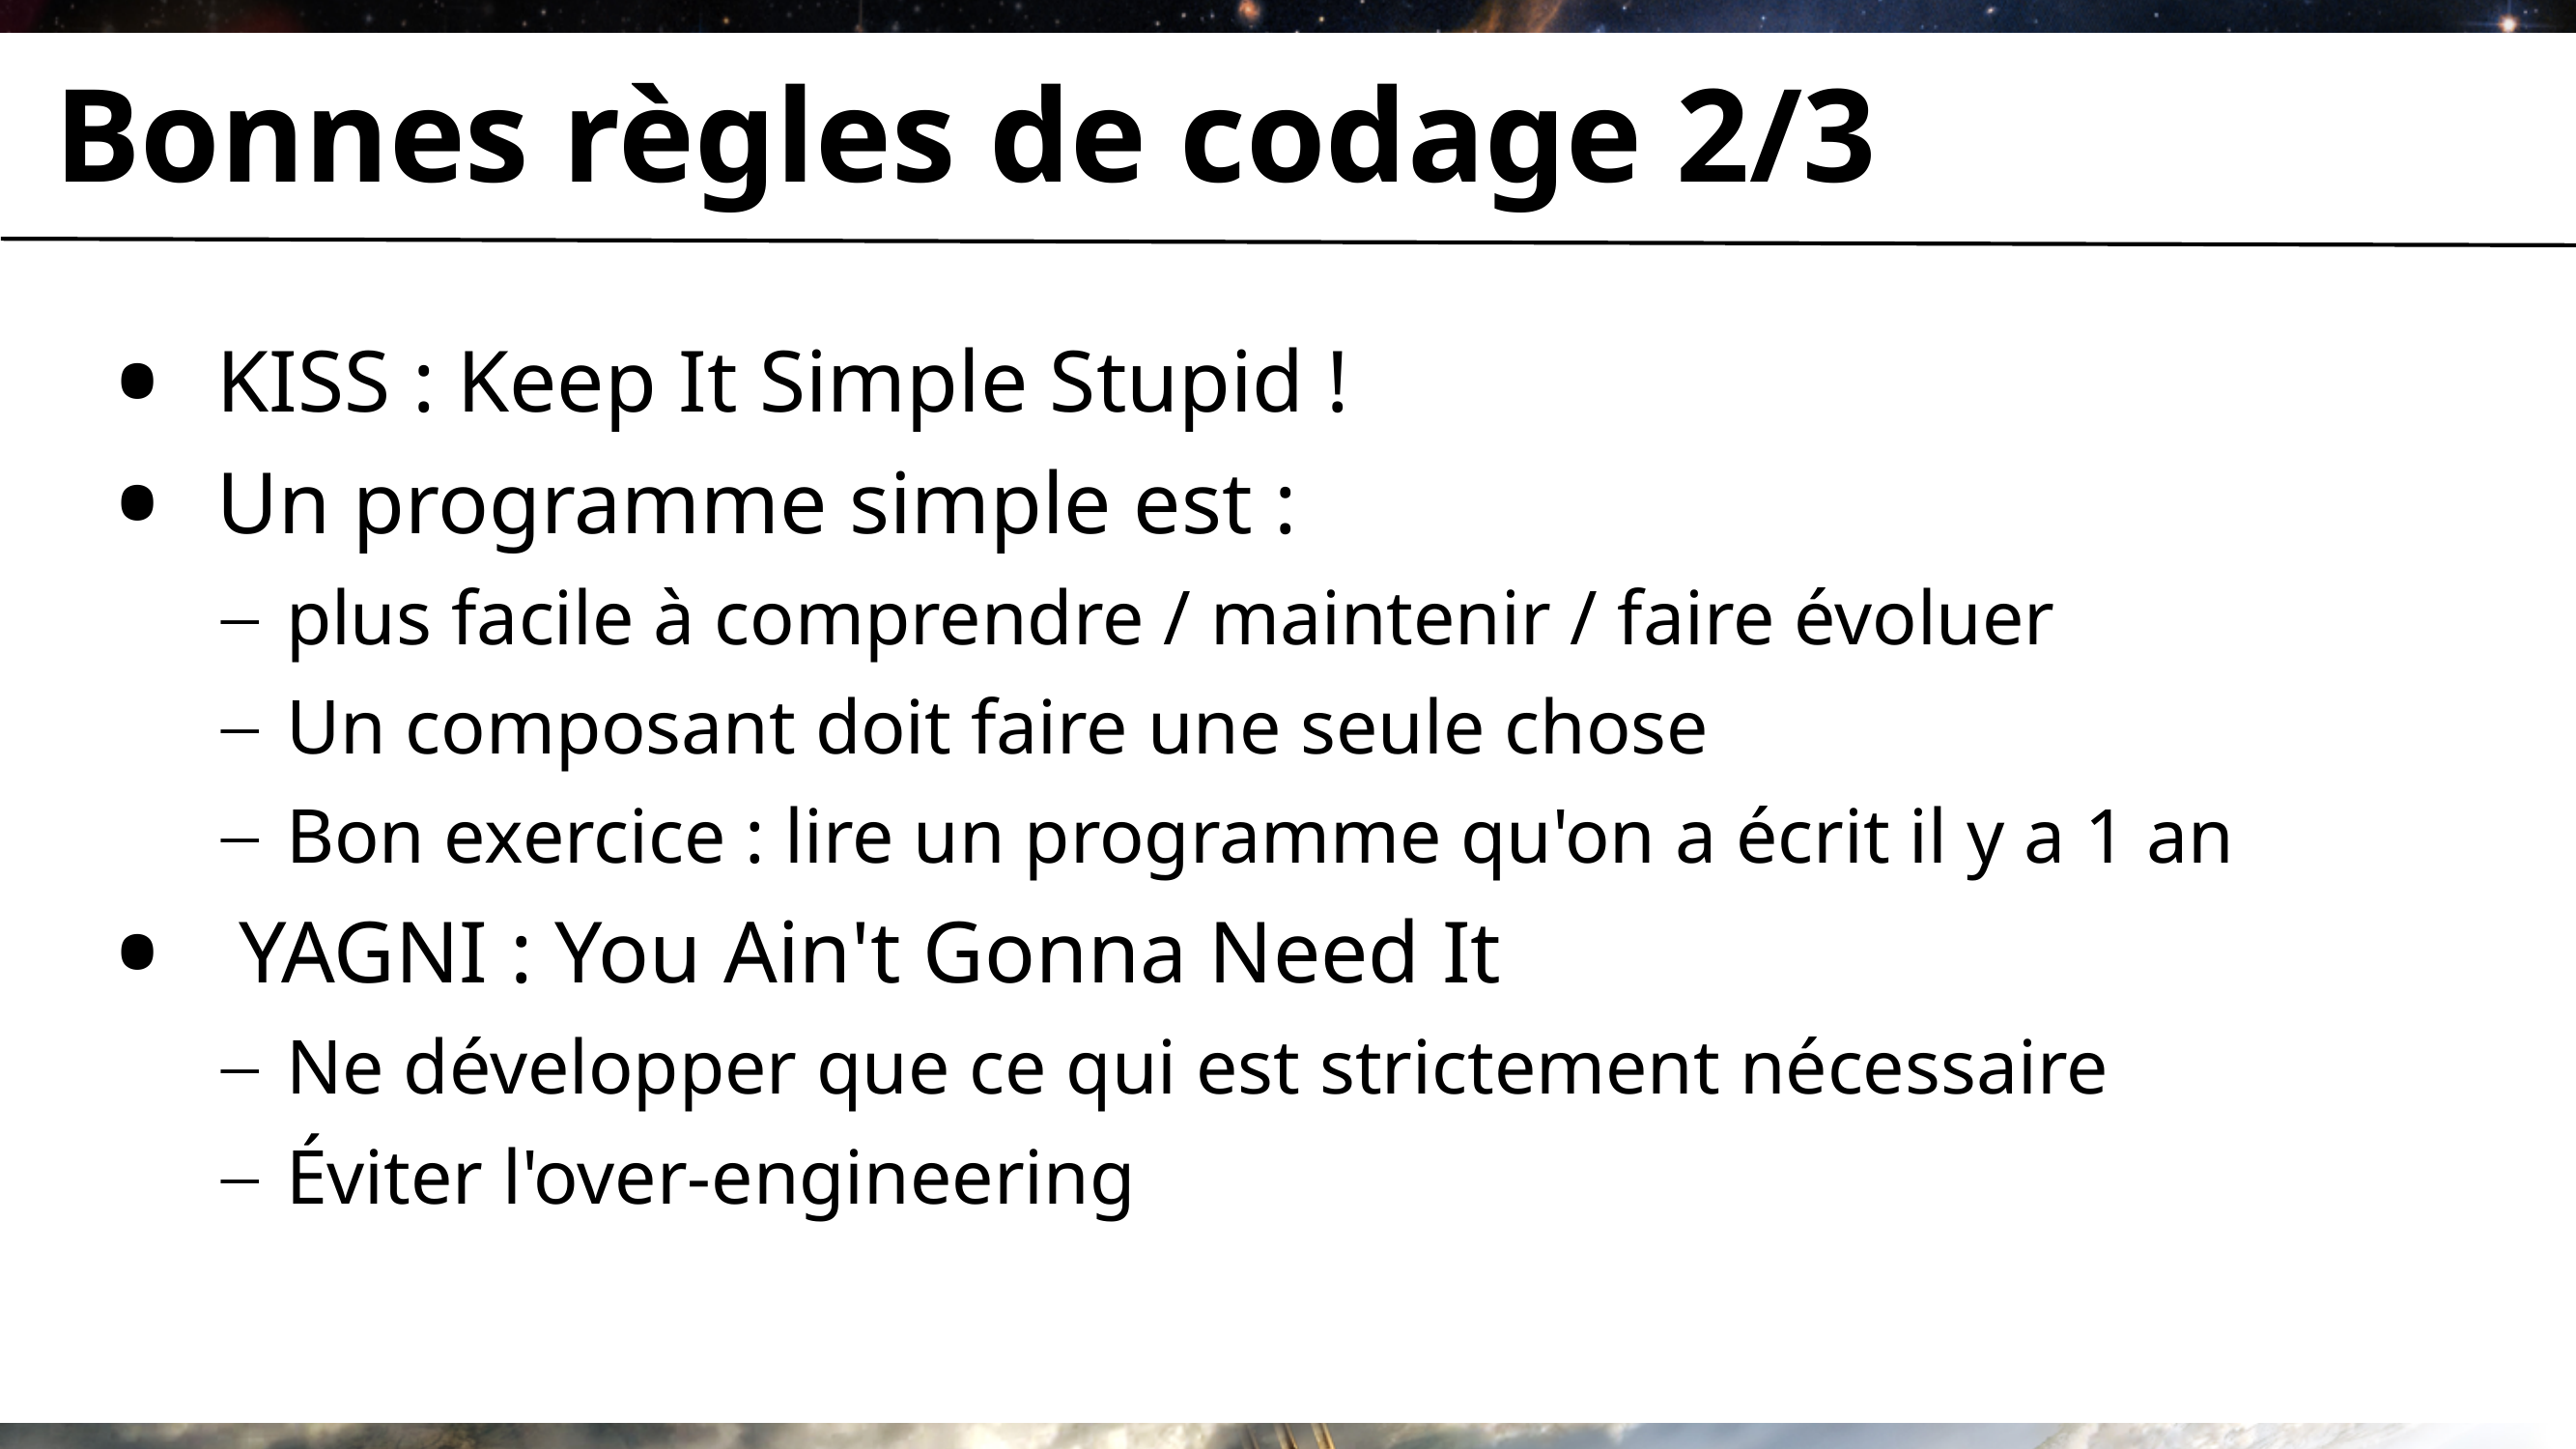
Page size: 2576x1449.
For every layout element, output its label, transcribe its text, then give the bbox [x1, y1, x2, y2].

title Bonnes règles de codage 2/3 [45, 12, 2528, 250]
picture [0, 1423, 2576, 1449]
list KISS : Keep It Simple Stupid ! Un programme simple est : plus facile à comprendre / maintenir / faire évoluer Un composant doit faire une seule chose Bon exercice : lire un programme qu'on a écrit il y a 1 an YAGNI : You Ain't Gonna Need It Ne développer que ce qui est strictement nécessaire Éviter l'over-engineering [68, 319, 2468, 1347]
picture [0, 0, 2576, 33]
